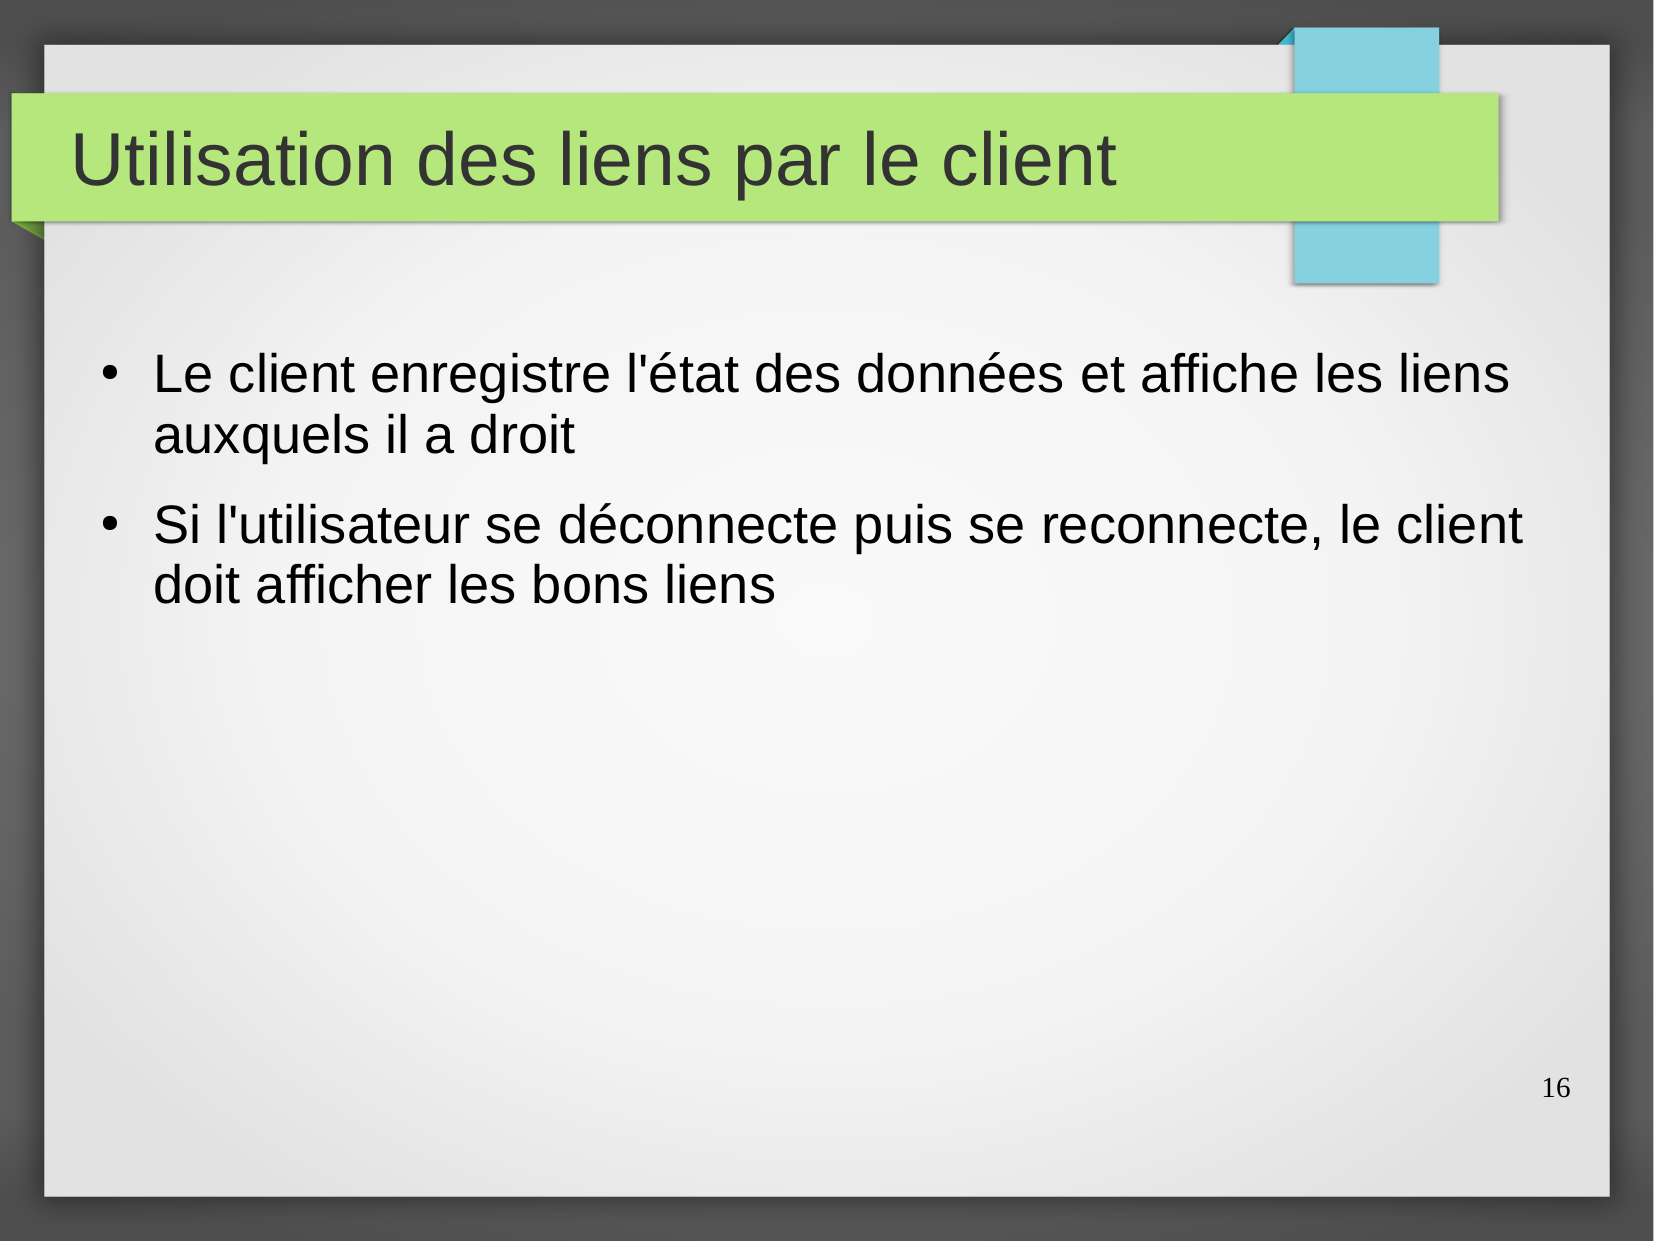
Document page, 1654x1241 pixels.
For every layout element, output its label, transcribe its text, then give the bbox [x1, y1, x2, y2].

picture [0, 0, 1654, 1241]
title Utilisation des liens par le client [70, 106, 1229, 213]
list Le client enregistre l'état des données et affiche les liens auxquels il a droit Si l'utilisateur se déconnecte puis se reconnecte, le client doit afficher les bons liens [82, 343, 1538, 1063]
